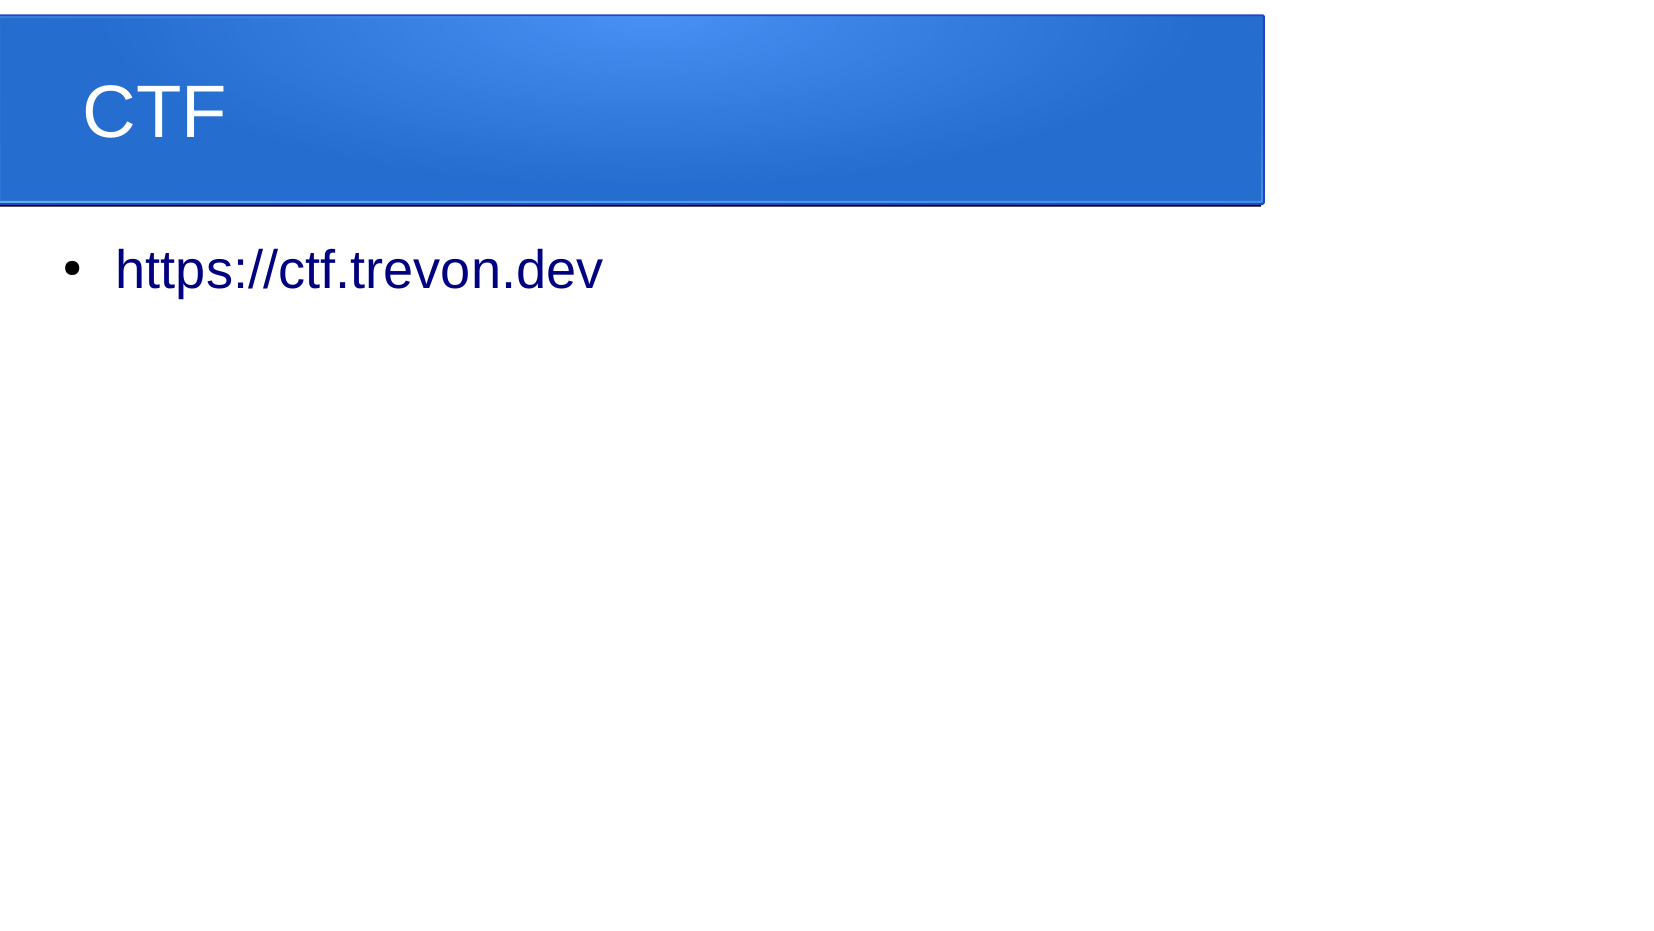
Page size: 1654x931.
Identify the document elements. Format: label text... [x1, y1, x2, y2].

list https://ctf.trevon.dev [45, 239, 638, 346]
title CTF [82, 35, 1235, 189]
